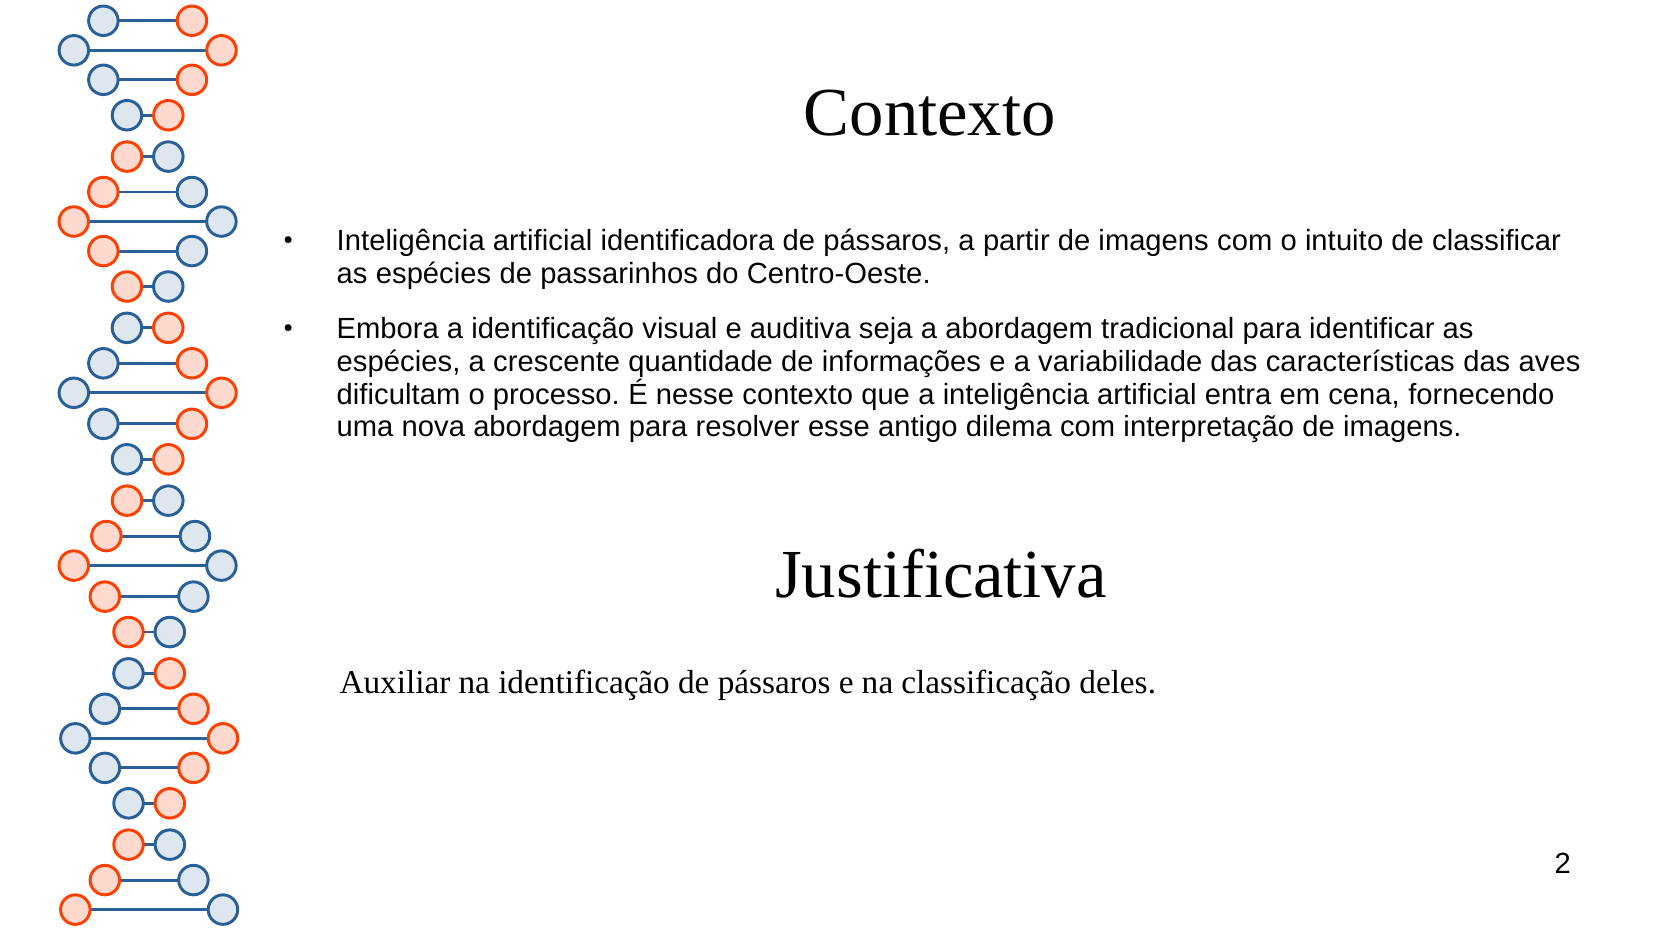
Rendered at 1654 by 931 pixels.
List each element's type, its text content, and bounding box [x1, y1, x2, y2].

title Contexto [265, 35, 1595, 189]
text_box Auxiliar na identificação de pássaros e na classificação deles. [324, 656, 1447, 709]
text_box Justificativa [760, 529, 1123, 621]
list Inteligência artificial identificadora de pássaros, a partir de imagens com o intuito de classificar as espécies de passarinhos do Centro-Oeste. Embora a identificação visual e auditiva seja a abordagem tradicional para identificar as espécies, a crescente quantidade de informações e a variabilidade das características das aves dificultam o processo. É nesse contexto que a inteligência artificial entra em cena, fornecendo uma nova abordagem para resolver esse antigo dilema com interpretação de imagens. [265, 224, 1595, 502]
